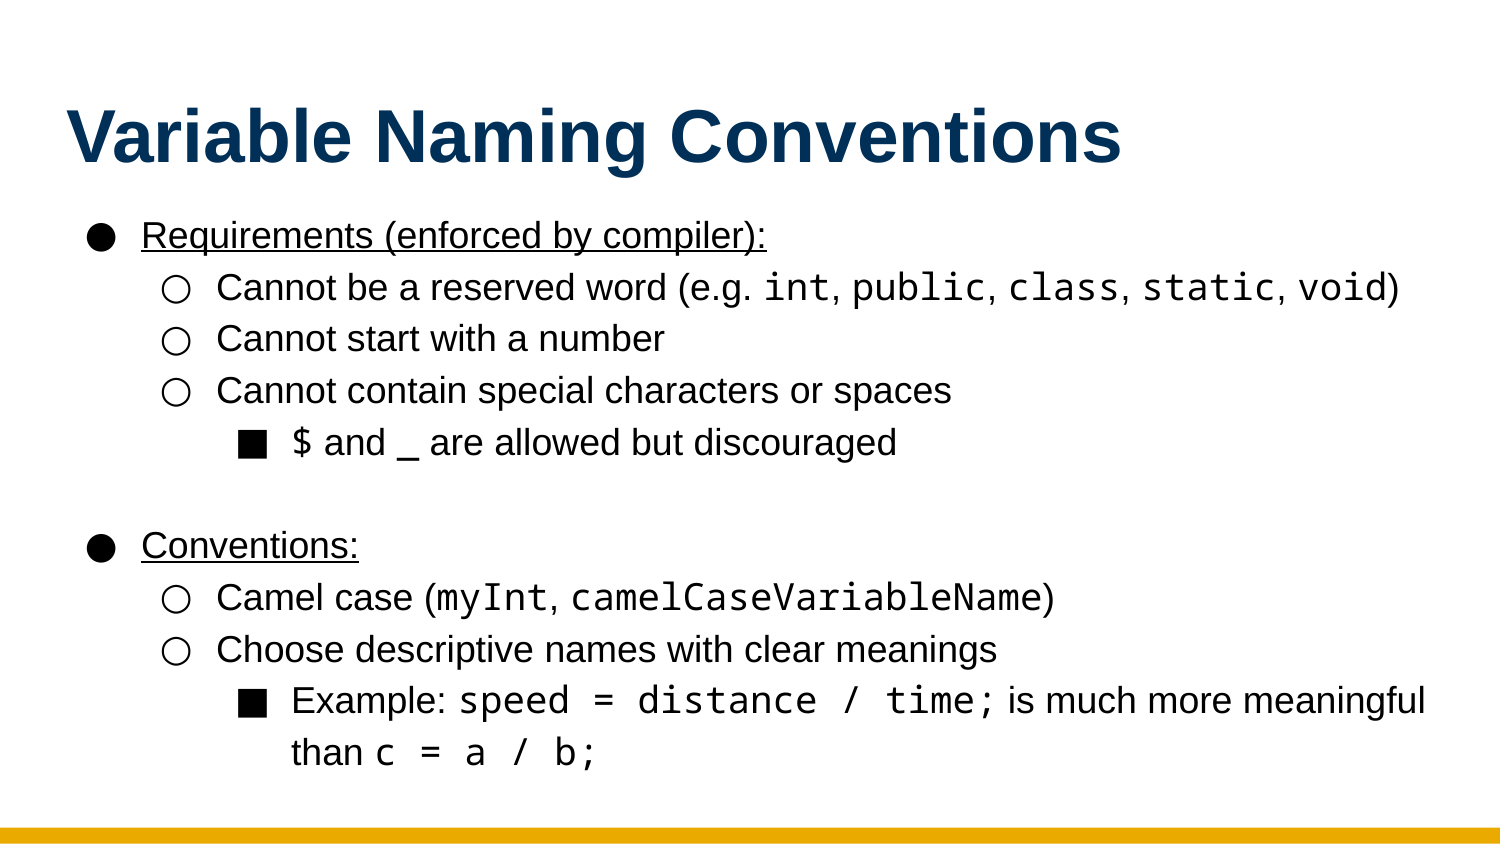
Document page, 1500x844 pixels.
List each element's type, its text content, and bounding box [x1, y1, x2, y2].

title Variable Naming Conventions [51, 72, 1449, 189]
text_box Requirements (enforced by compiler): Cannot be a reserved word (e.g. int, public, class, static, void) Cannot start with a number Cannot contain special characters or spaces $ and _ are allowed but discouraged Conventions: Camel case (myInt, camelCaseVariableName) Choose descriptive names with clear meanings Example: speed = distance / time; is much more meaningful than c = a / b; [51, 189, 1449, 810]
